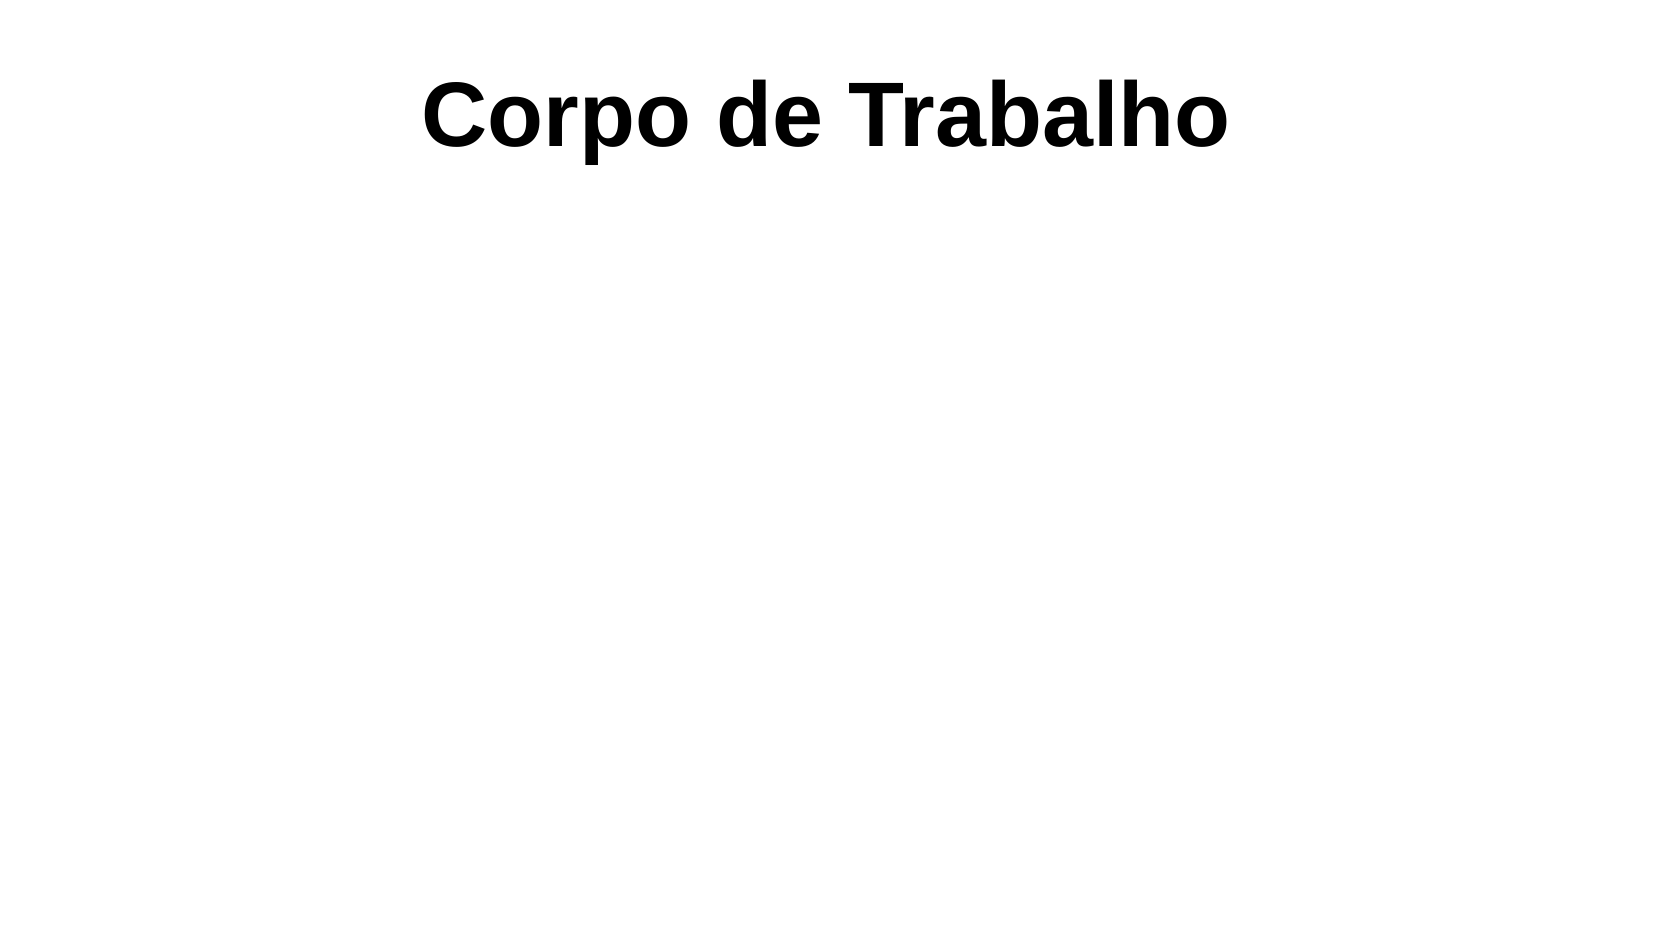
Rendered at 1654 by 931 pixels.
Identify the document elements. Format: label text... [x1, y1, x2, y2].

title Corpo de Trabalho [82, 37, 1571, 193]
